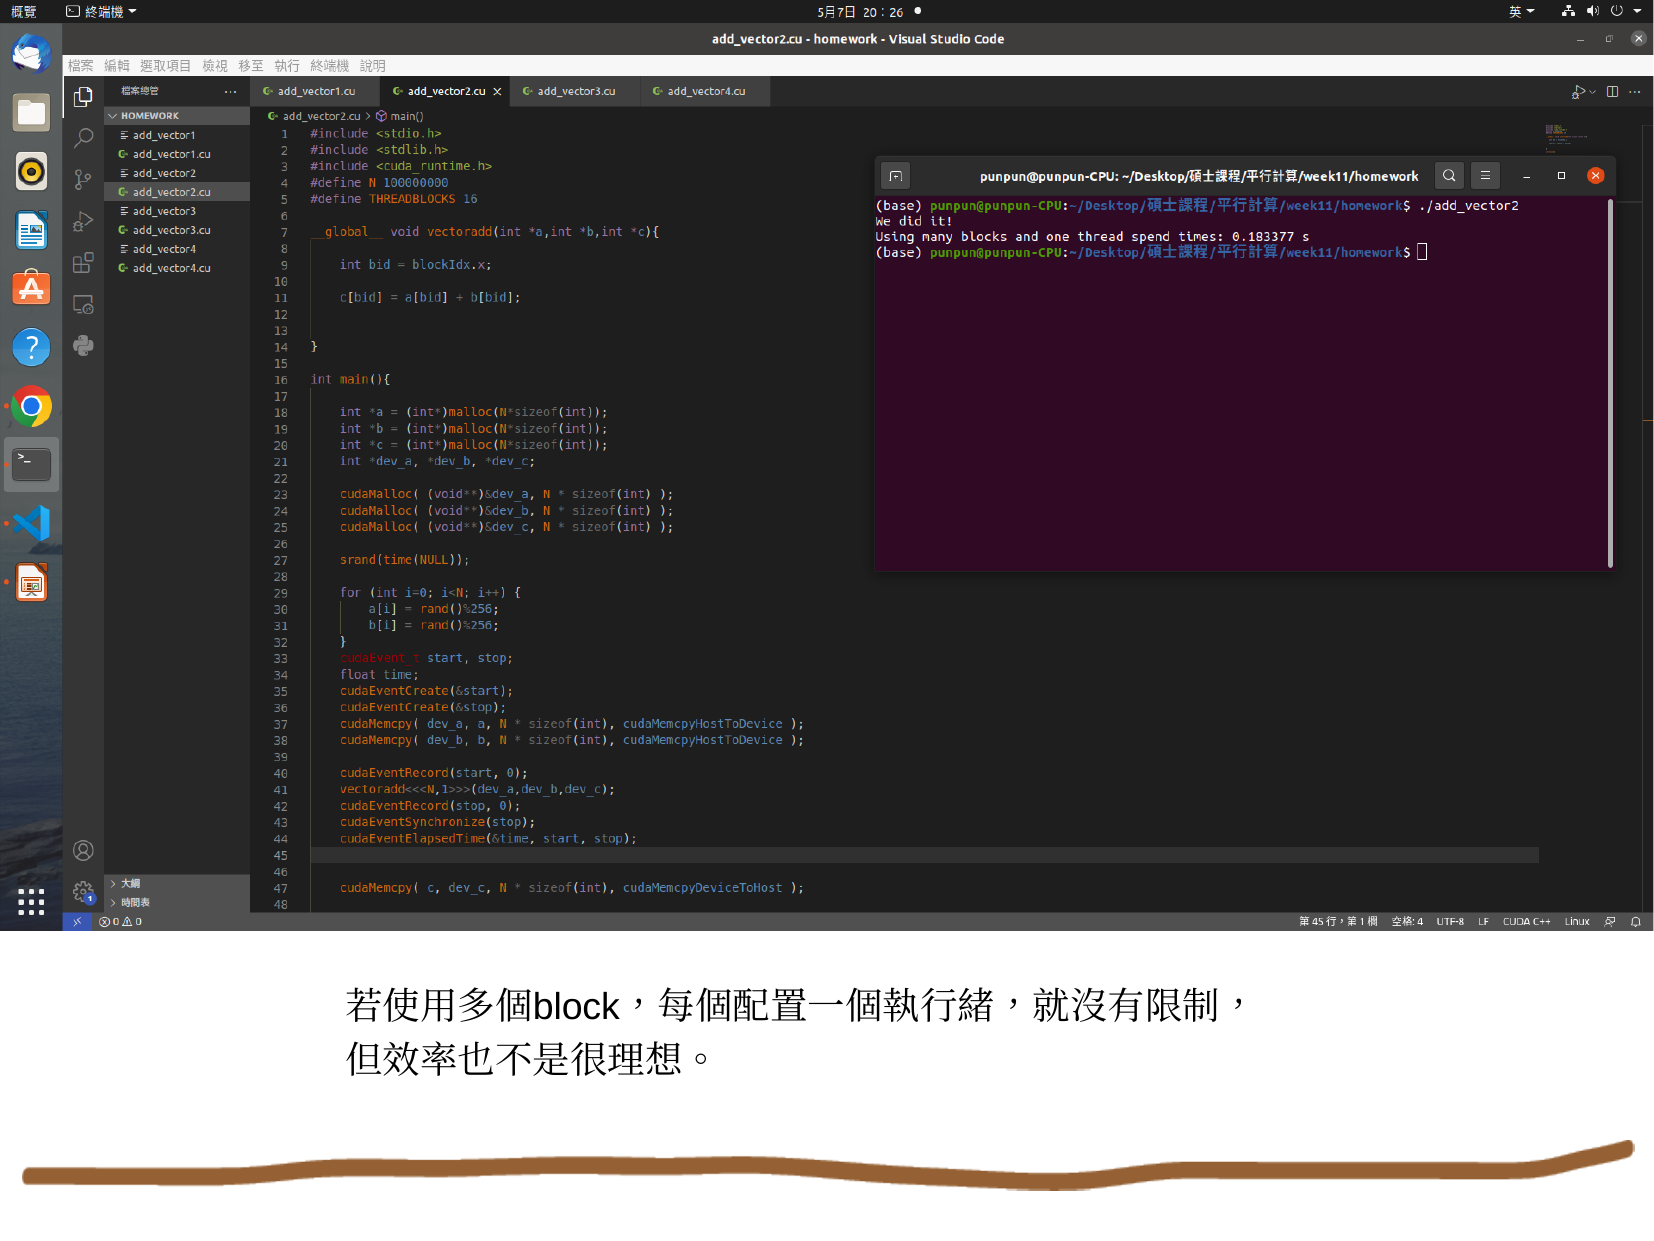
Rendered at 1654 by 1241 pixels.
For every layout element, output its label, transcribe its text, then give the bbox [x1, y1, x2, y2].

text_box 若使用多個block，每個配置一個執行緒，就沒有限制， 但效率也不是很理想。 [330, 968, 1273, 1092]
picture [0, 0, 1654, 931]
picture [22, 1140, 1635, 1191]
